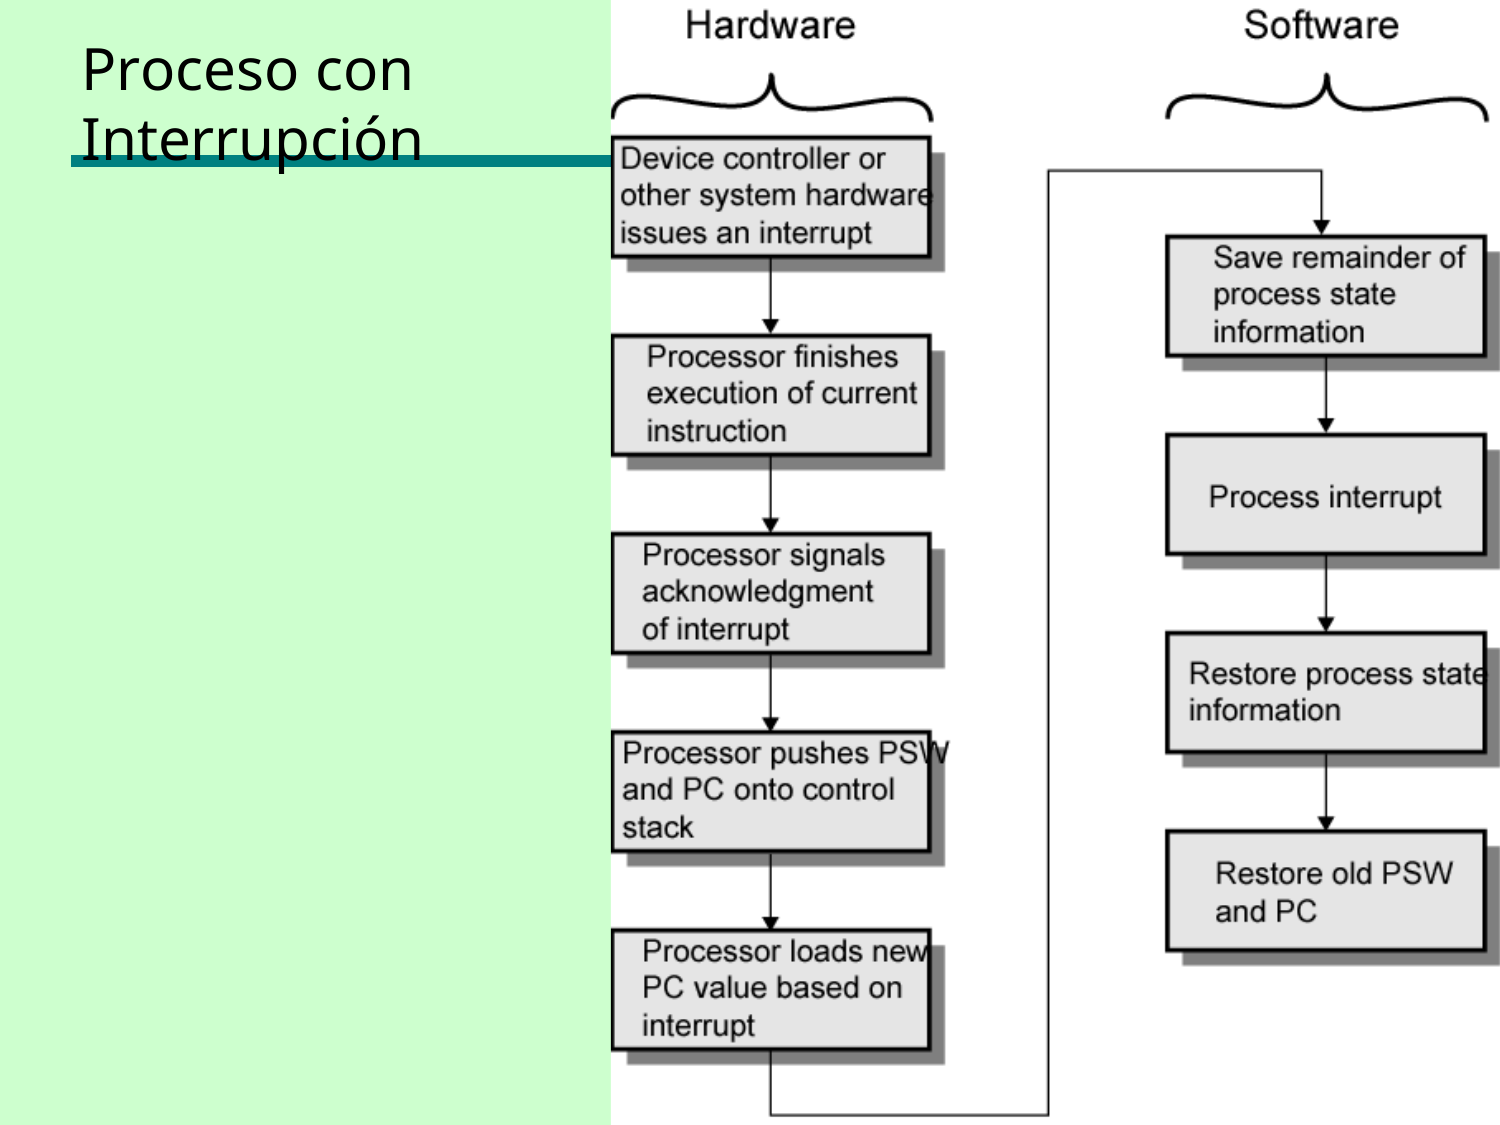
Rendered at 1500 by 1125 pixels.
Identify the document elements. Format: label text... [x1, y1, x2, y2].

picture [610, 0, 1500, 1125]
title Proceso con Interrupción [66, 24, 610, 163]
